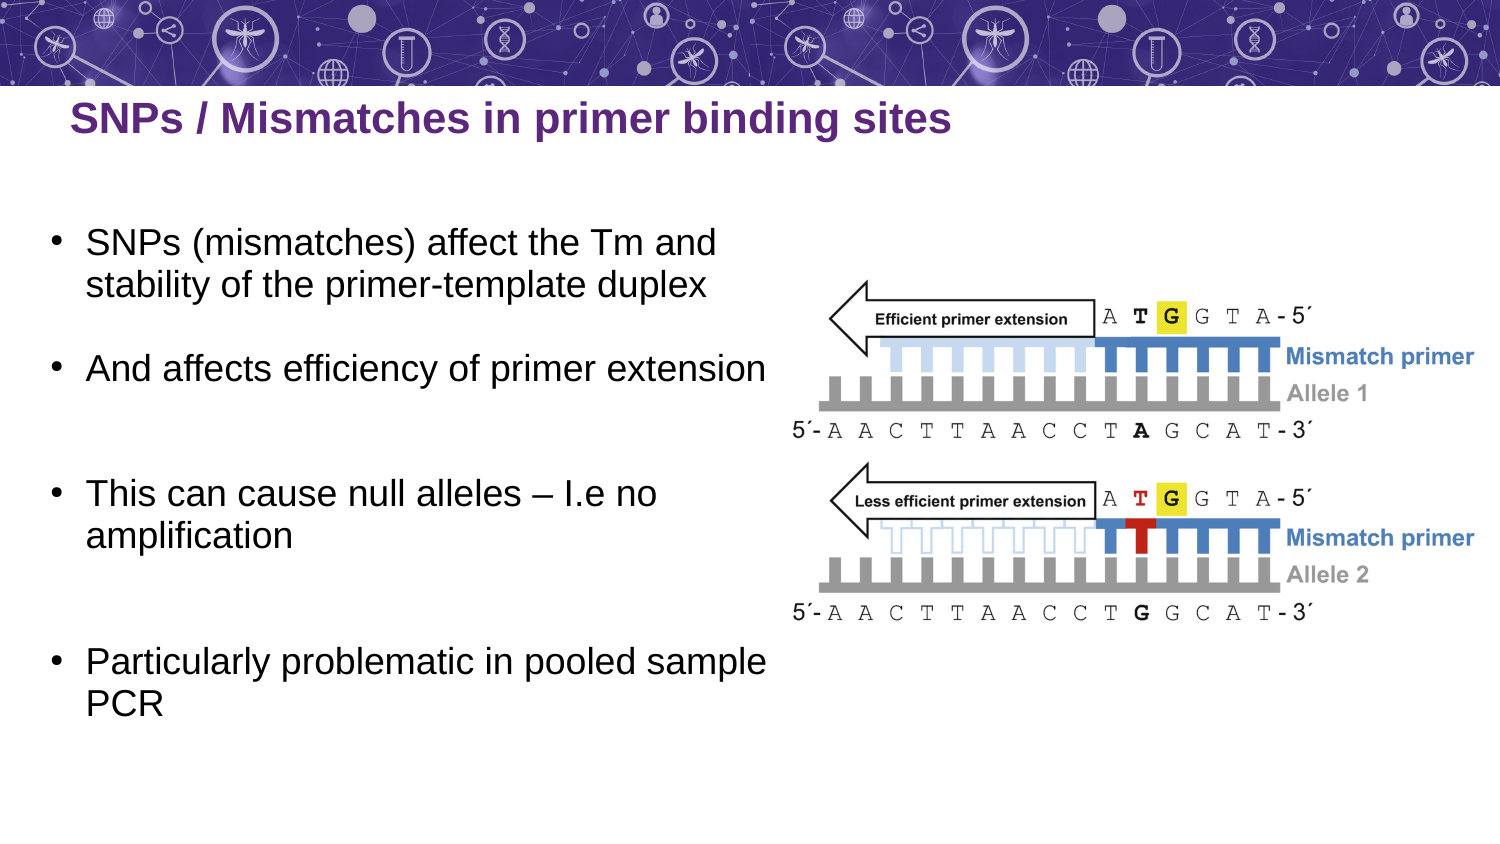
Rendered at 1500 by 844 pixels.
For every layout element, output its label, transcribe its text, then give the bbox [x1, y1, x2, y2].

text_box SNPs (mismatches) affect the Tm and stability of the primer-template duplex And affects efficiency of primer extension This can cause null alleles – I.e no amplification Particularly problematic in pooled sample PCR [35, 213, 792, 733]
title SNPs / Mismatches in primer binding sites [54, 75, 1118, 151]
picture [792, 279, 1477, 638]
picture [0, 0, 1500, 86]
